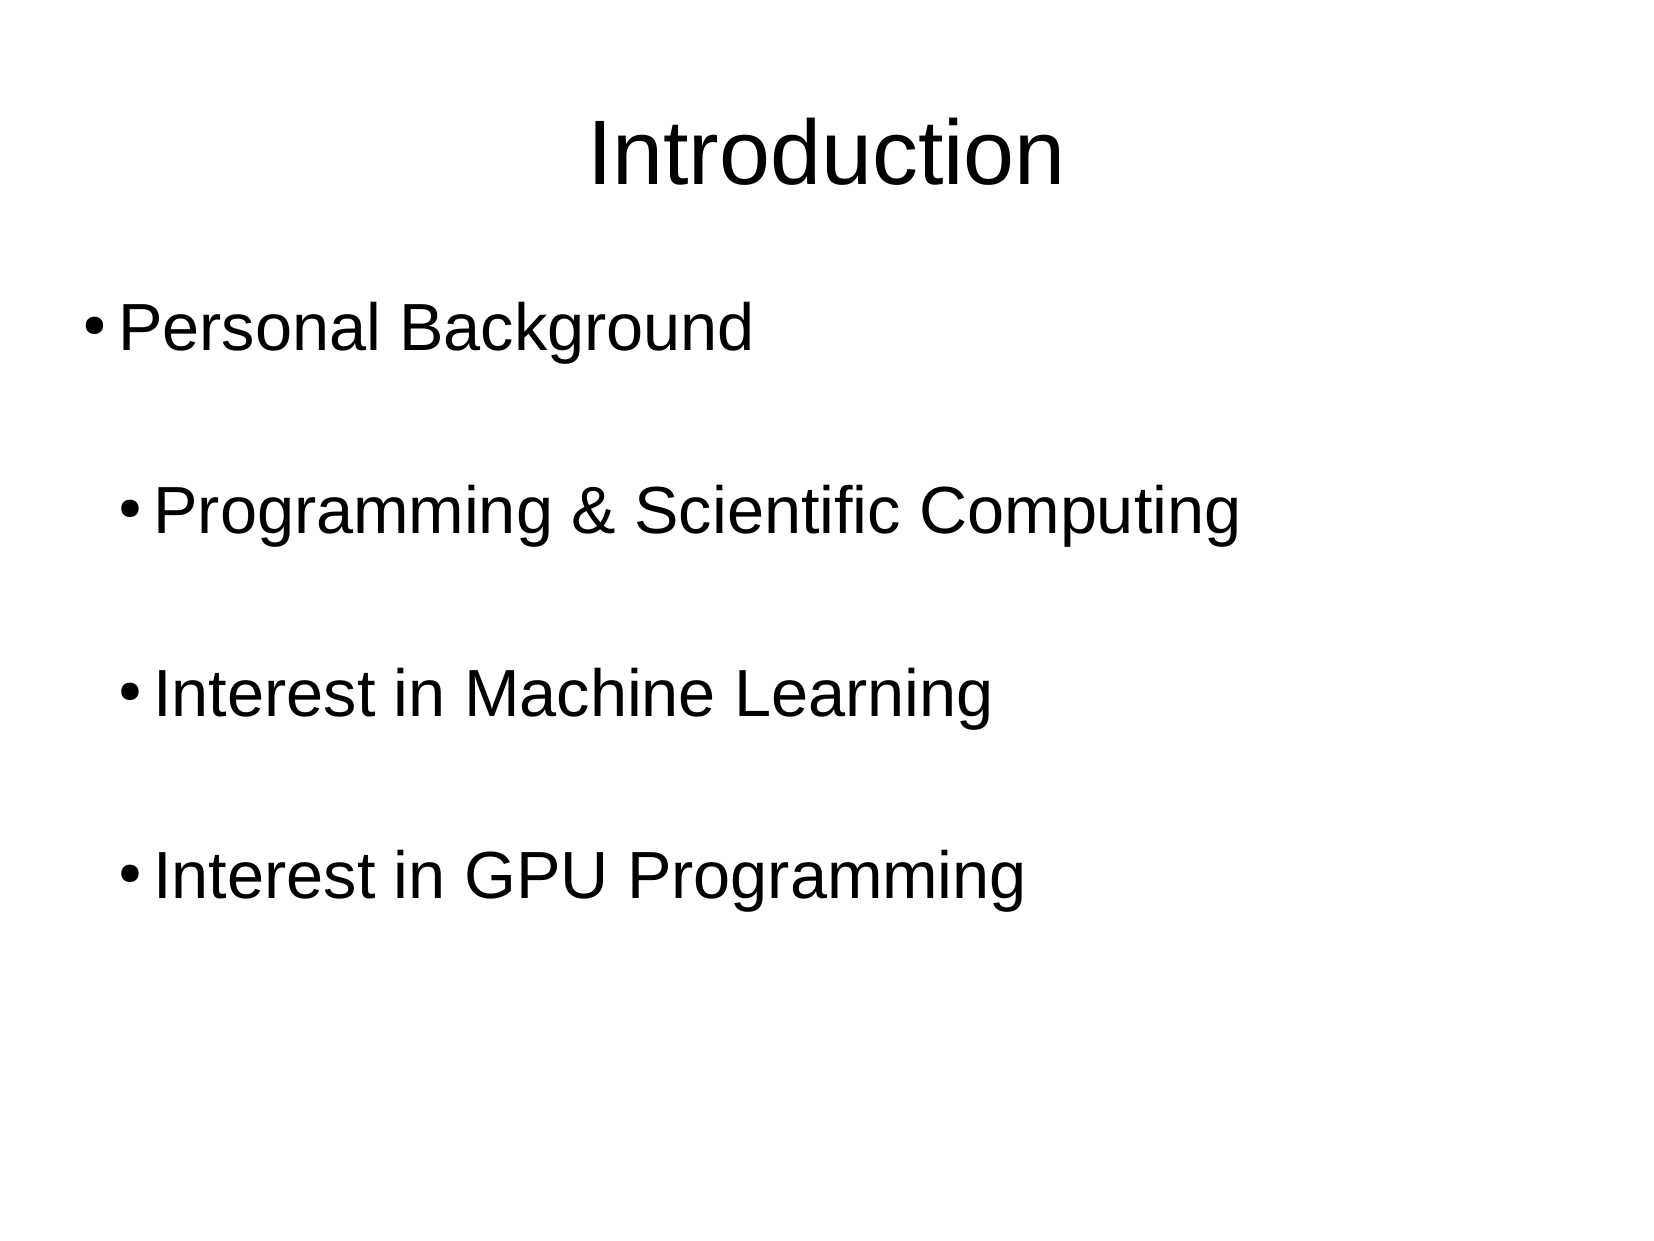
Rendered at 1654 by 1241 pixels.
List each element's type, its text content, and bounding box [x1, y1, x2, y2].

title Introduction [82, 49, 1571, 257]
subtitle Personal Background Programming & Scientific Computing Interest in Machine Learning Interest in GPU Programming [82, 290, 1571, 1010]
